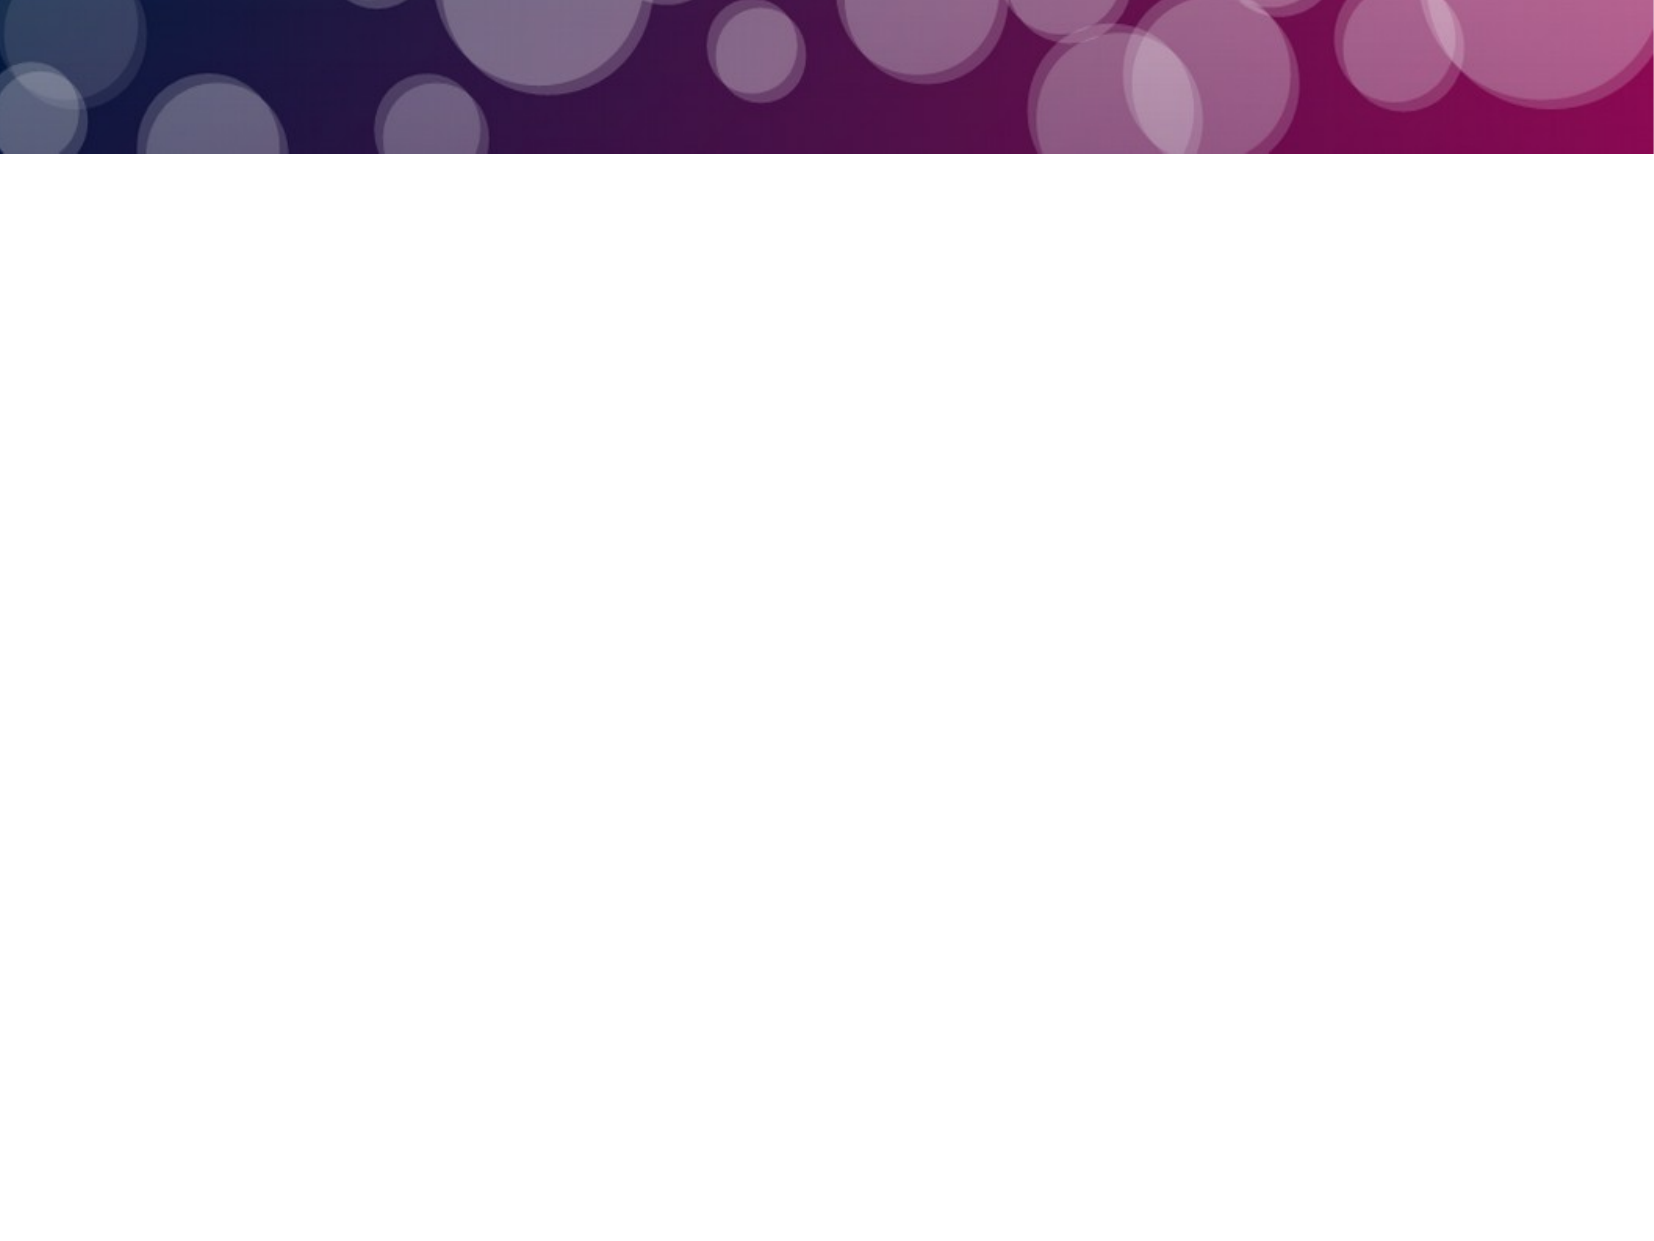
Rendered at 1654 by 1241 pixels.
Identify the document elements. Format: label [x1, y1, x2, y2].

picture [0, 0, 1654, 154]
